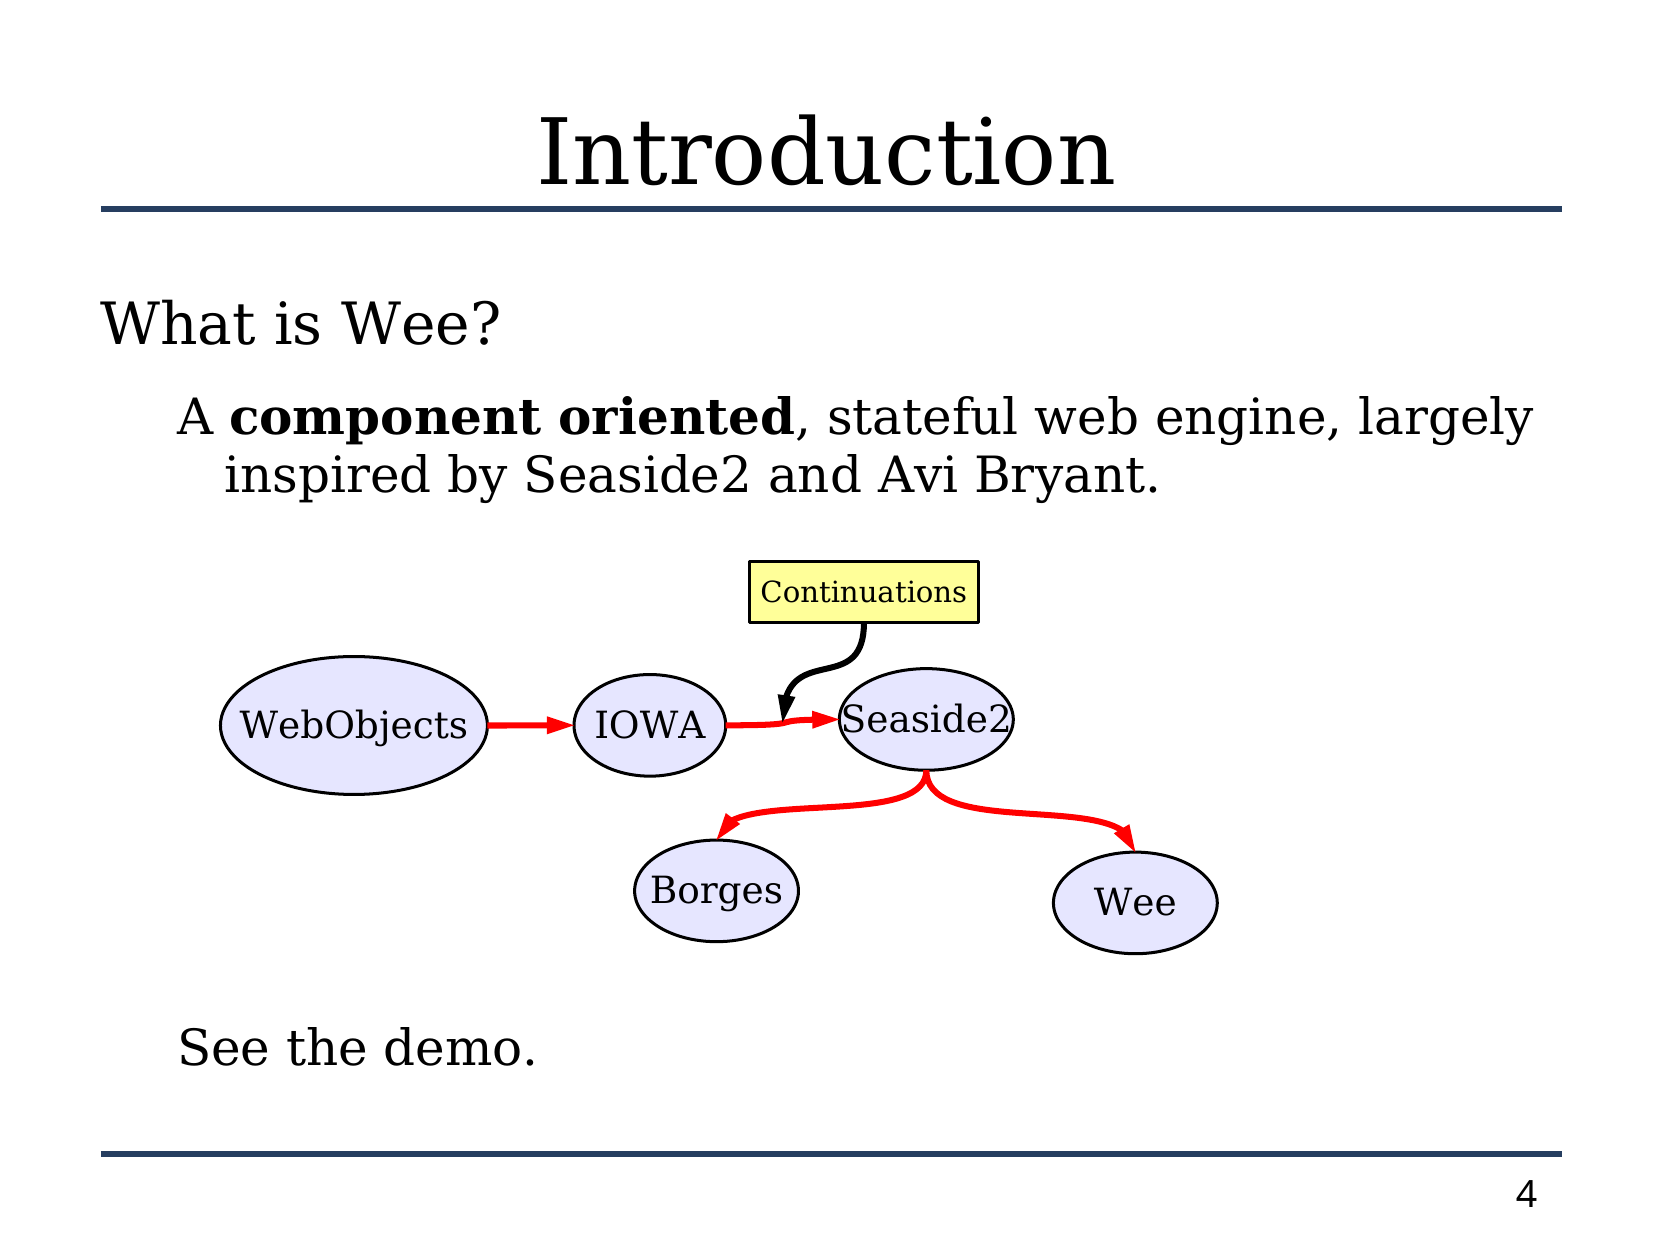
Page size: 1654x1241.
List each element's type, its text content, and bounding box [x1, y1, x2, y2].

text_box Continuations [749, 561, 979, 623]
text_box Wee [1053, 852, 1218, 954]
list What is Wee? A component oriented, stateful web engine, largely inspired by Seaside2 and Avi Bryant. See the demo. [82, 290, 1571, 1109]
title Introduction [82, 49, 1571, 257]
text_box WebObjects [220, 656, 488, 795]
text_box Seaside2 [839, 668, 1014, 771]
text_box Borges [634, 840, 799, 942]
text_box IOWA [574, 674, 726, 777]
